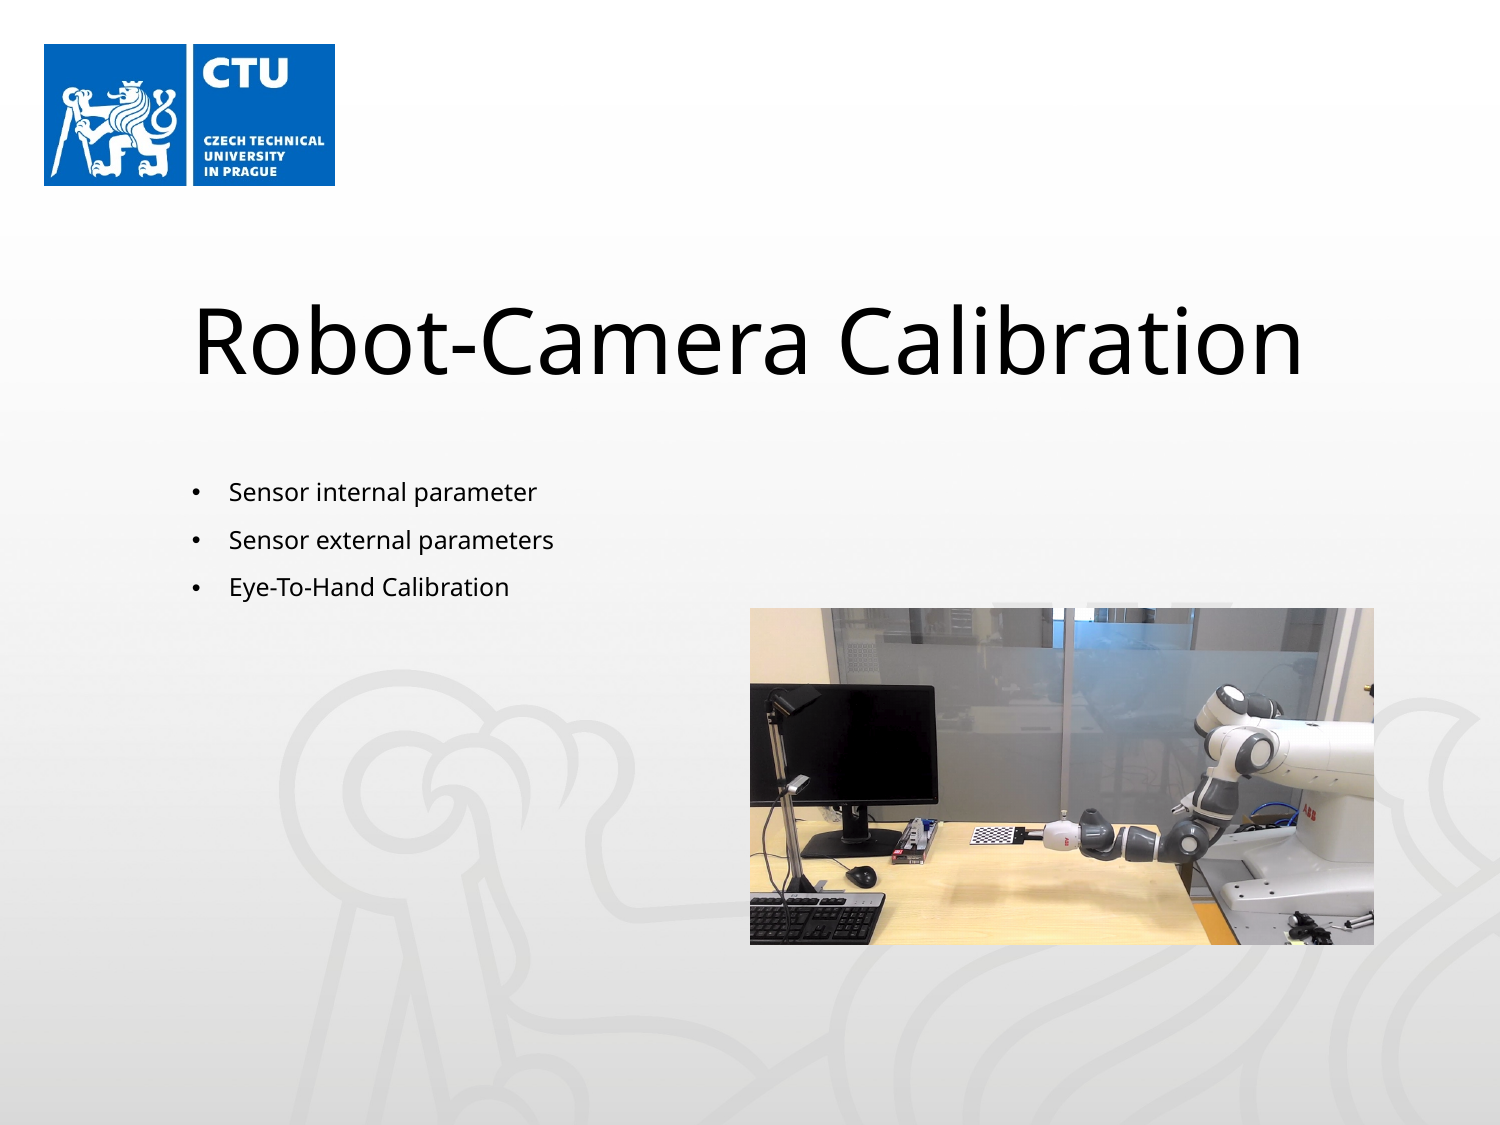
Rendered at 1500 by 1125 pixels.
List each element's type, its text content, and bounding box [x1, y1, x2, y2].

title Robot-Camera Calibration [177, 236, 1456, 454]
picture [0, 0, 1500, 1125]
list Sensor internal parameter Sensor external parameters Eye-To-Hand Calibration [177, 472, 801, 1081]
